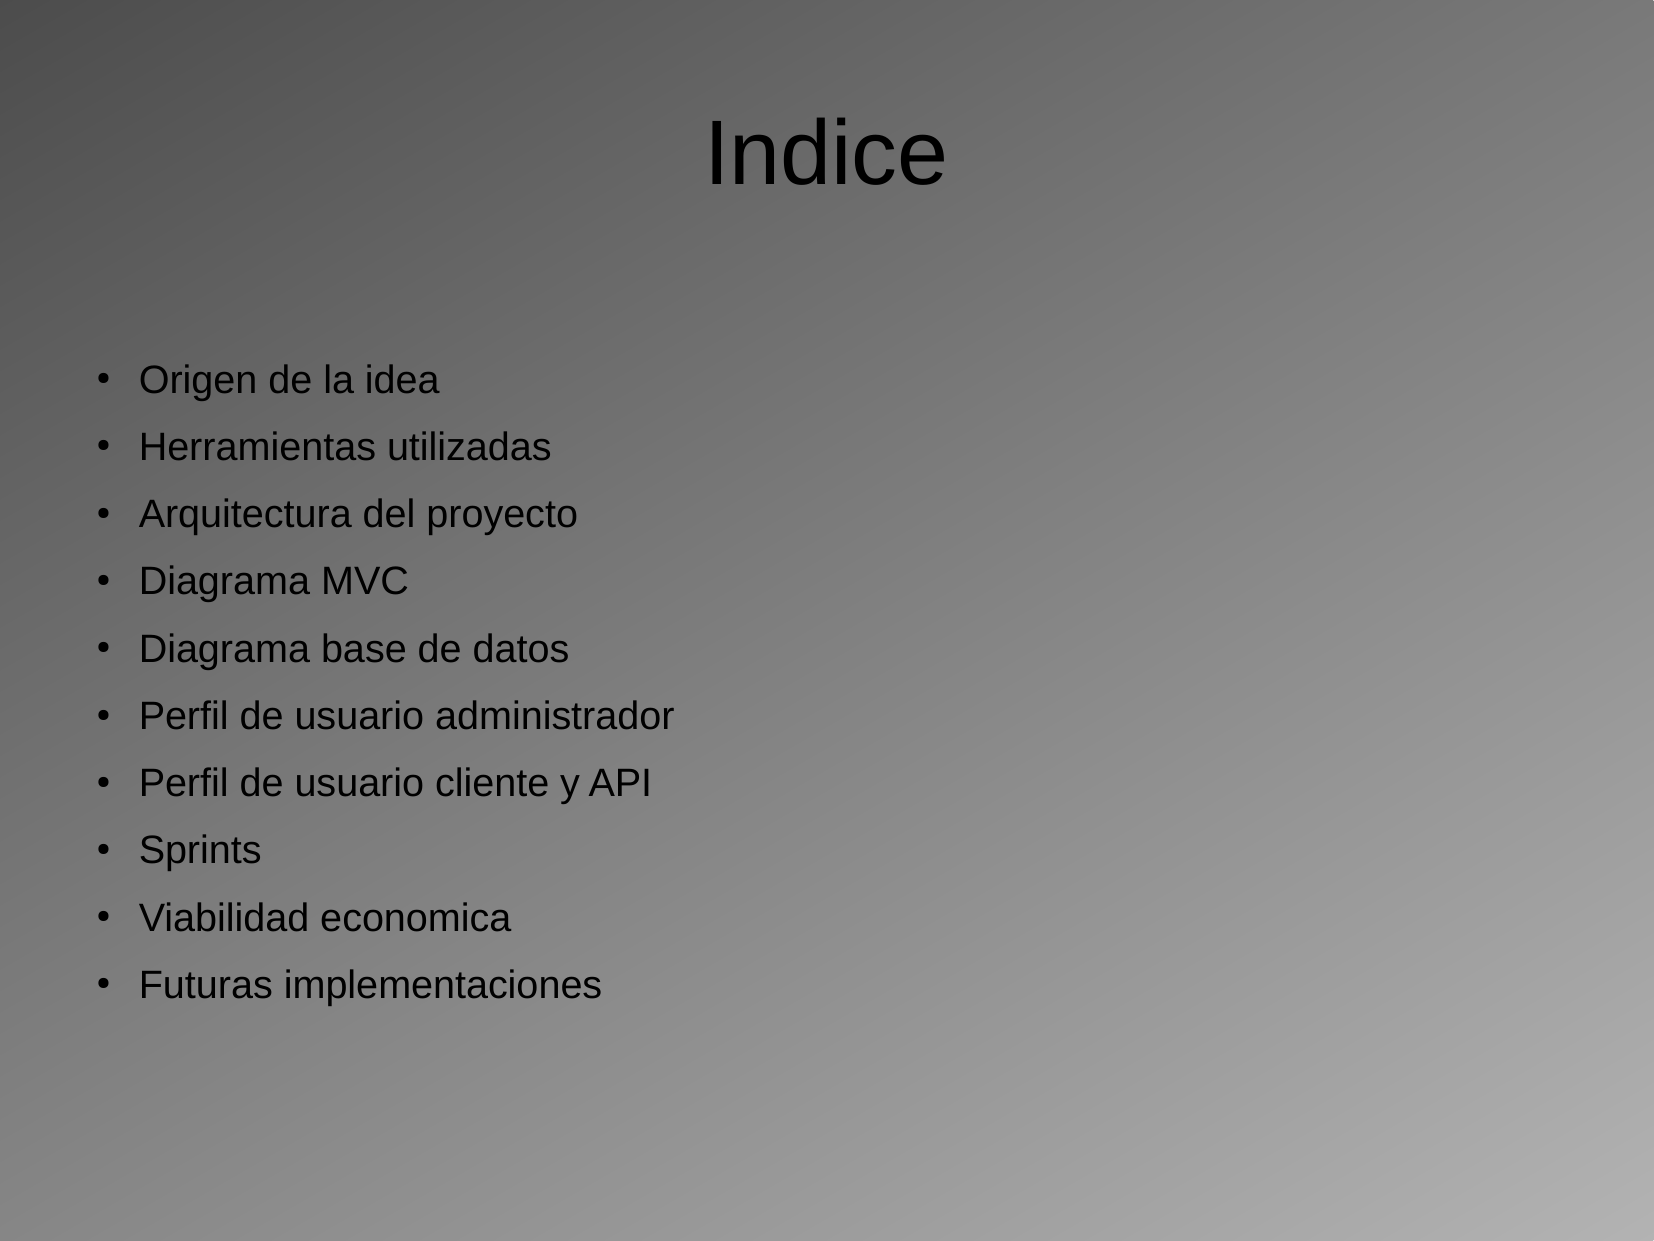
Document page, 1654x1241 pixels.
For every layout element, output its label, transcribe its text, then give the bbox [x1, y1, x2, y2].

title Indice [82, 49, 1571, 257]
list Origen de la idea Herramientas utilizadas Arquitectura del proyecto Diagrama MVC Diagrama base de datos Perfil de usuario administrador Perfil de usuario cliente y API Sprints Viabilidad economica Futuras implementaciones [82, 290, 1371, 1010]
